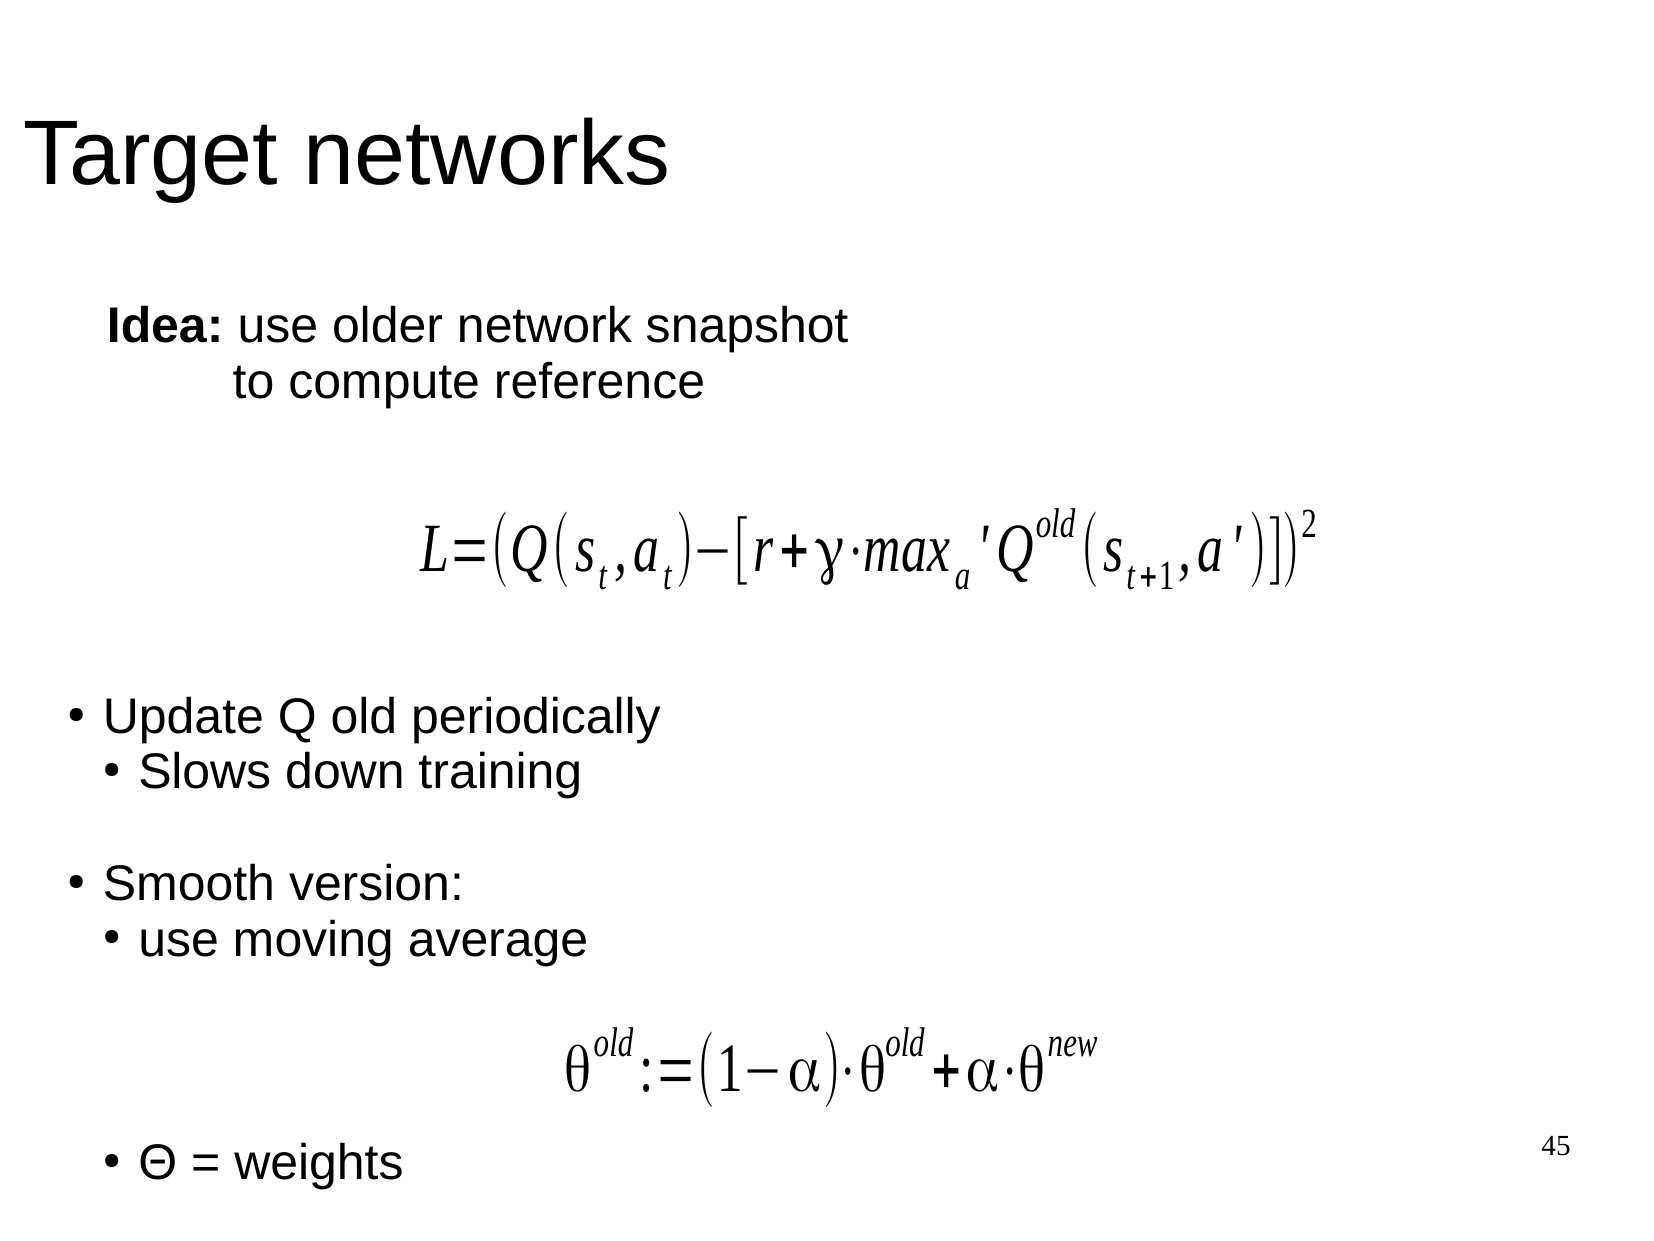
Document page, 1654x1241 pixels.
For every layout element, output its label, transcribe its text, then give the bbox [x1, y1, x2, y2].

chart [551, 1017, 1111, 1110]
text_box Idea: use older network snapshot to compute reference Update Q old periodically Slows down training Smooth version: use moving average Θ = weights [17, 234, 921, 1207]
title Target networks [23, 49, 1512, 257]
chart [403, 498, 1328, 597]
